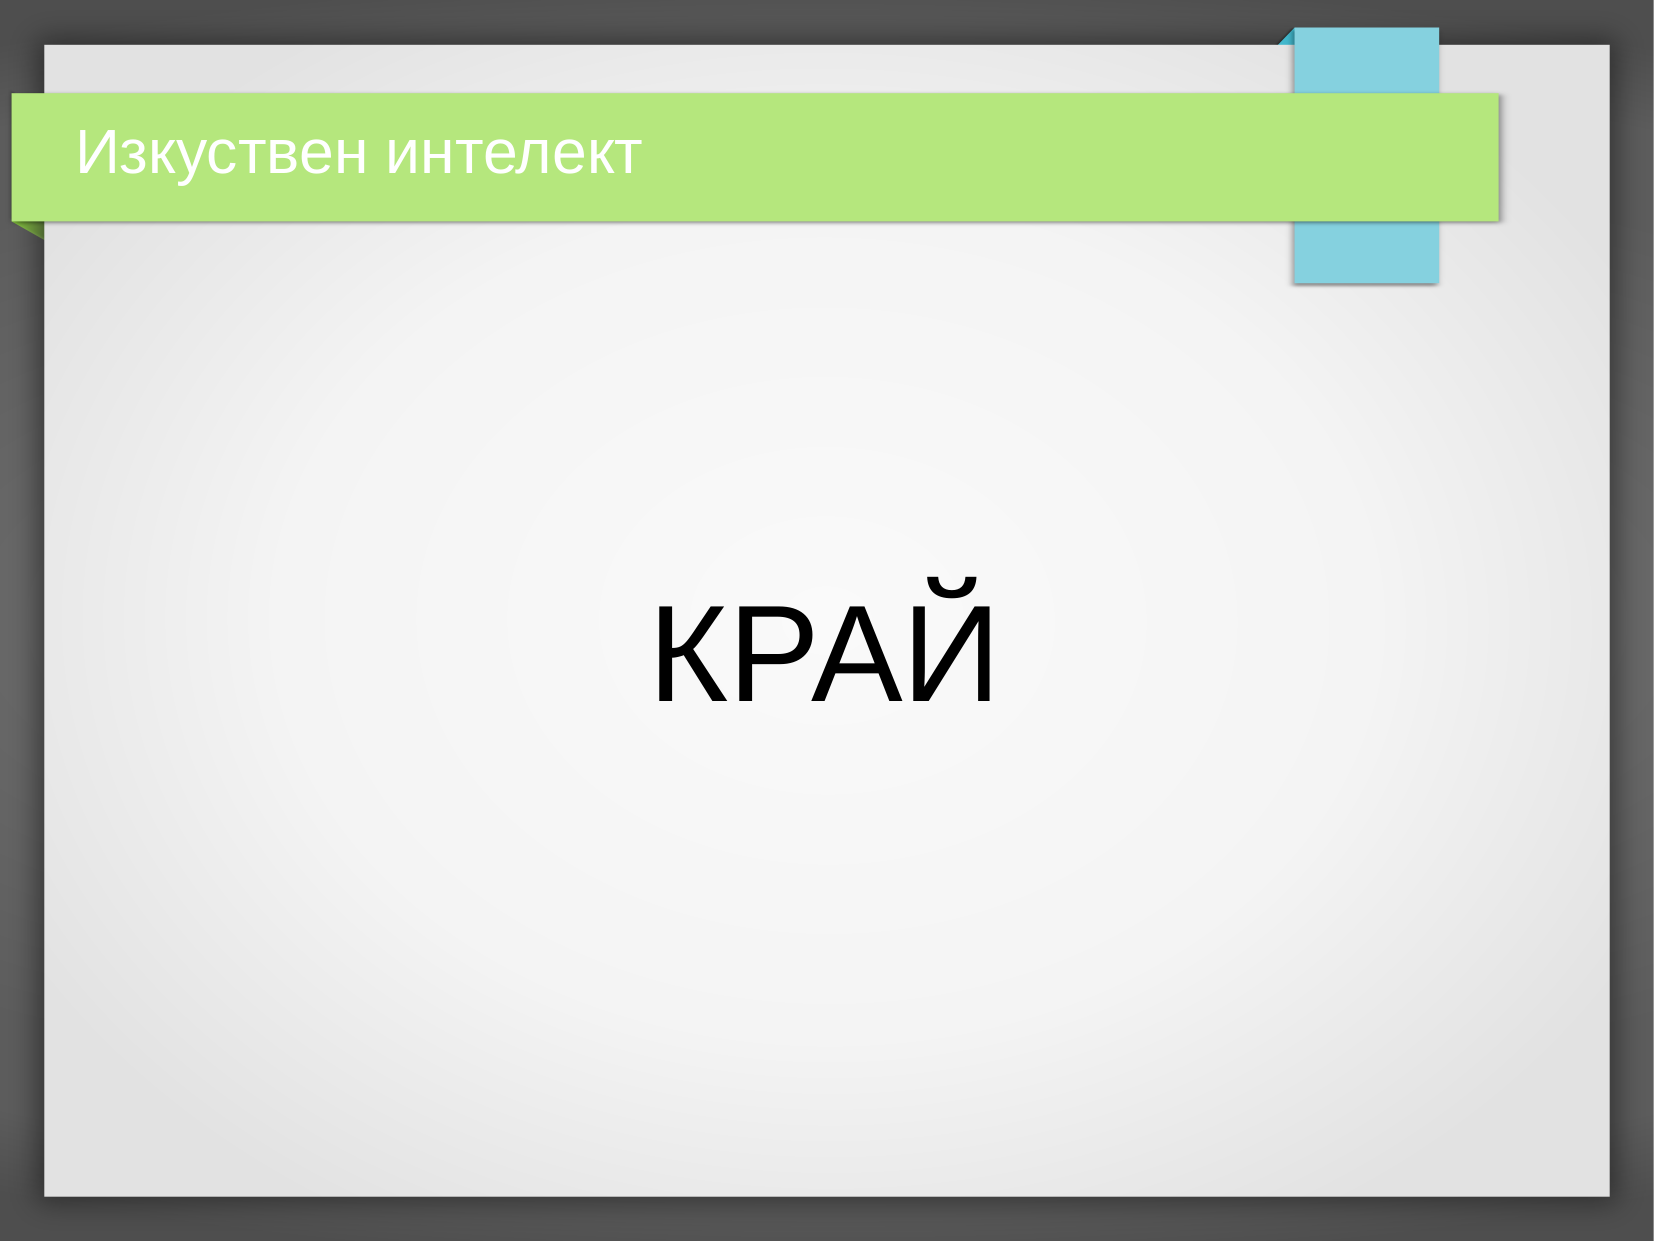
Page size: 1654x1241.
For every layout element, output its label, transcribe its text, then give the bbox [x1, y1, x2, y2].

title Изкуствен интелект [75, 47, 1564, 256]
text_box КРАЙ [60, 570, 1591, 739]
picture [0, 0, 1654, 1241]
